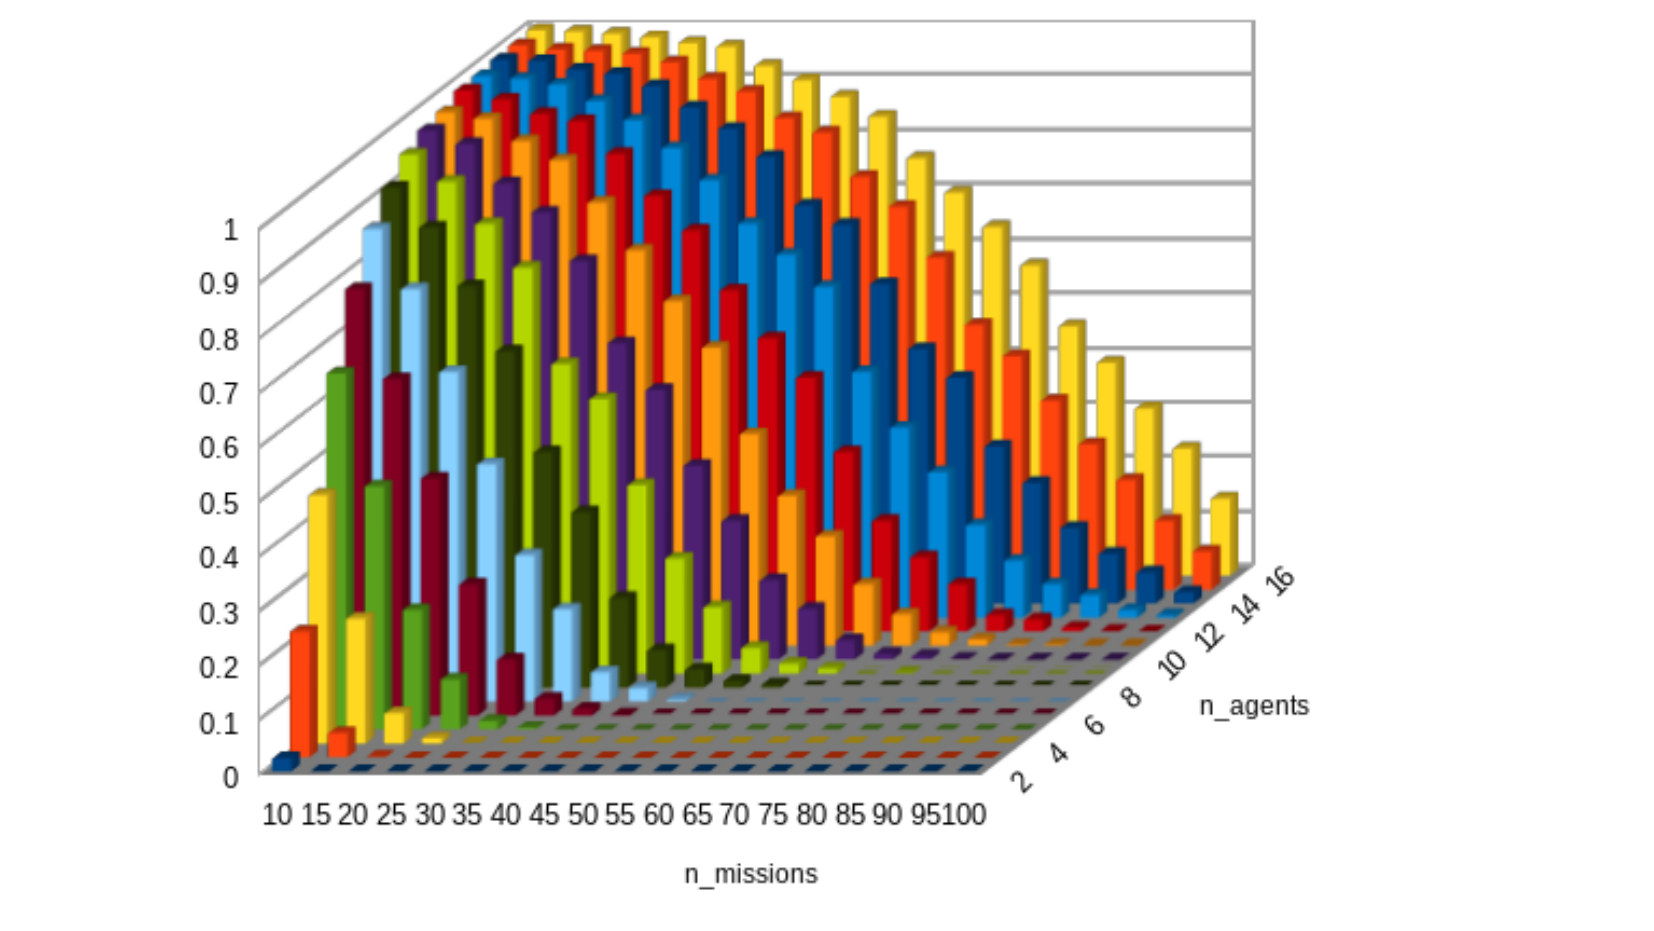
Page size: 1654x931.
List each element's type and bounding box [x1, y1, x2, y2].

picture [172, 0, 1476, 931]
